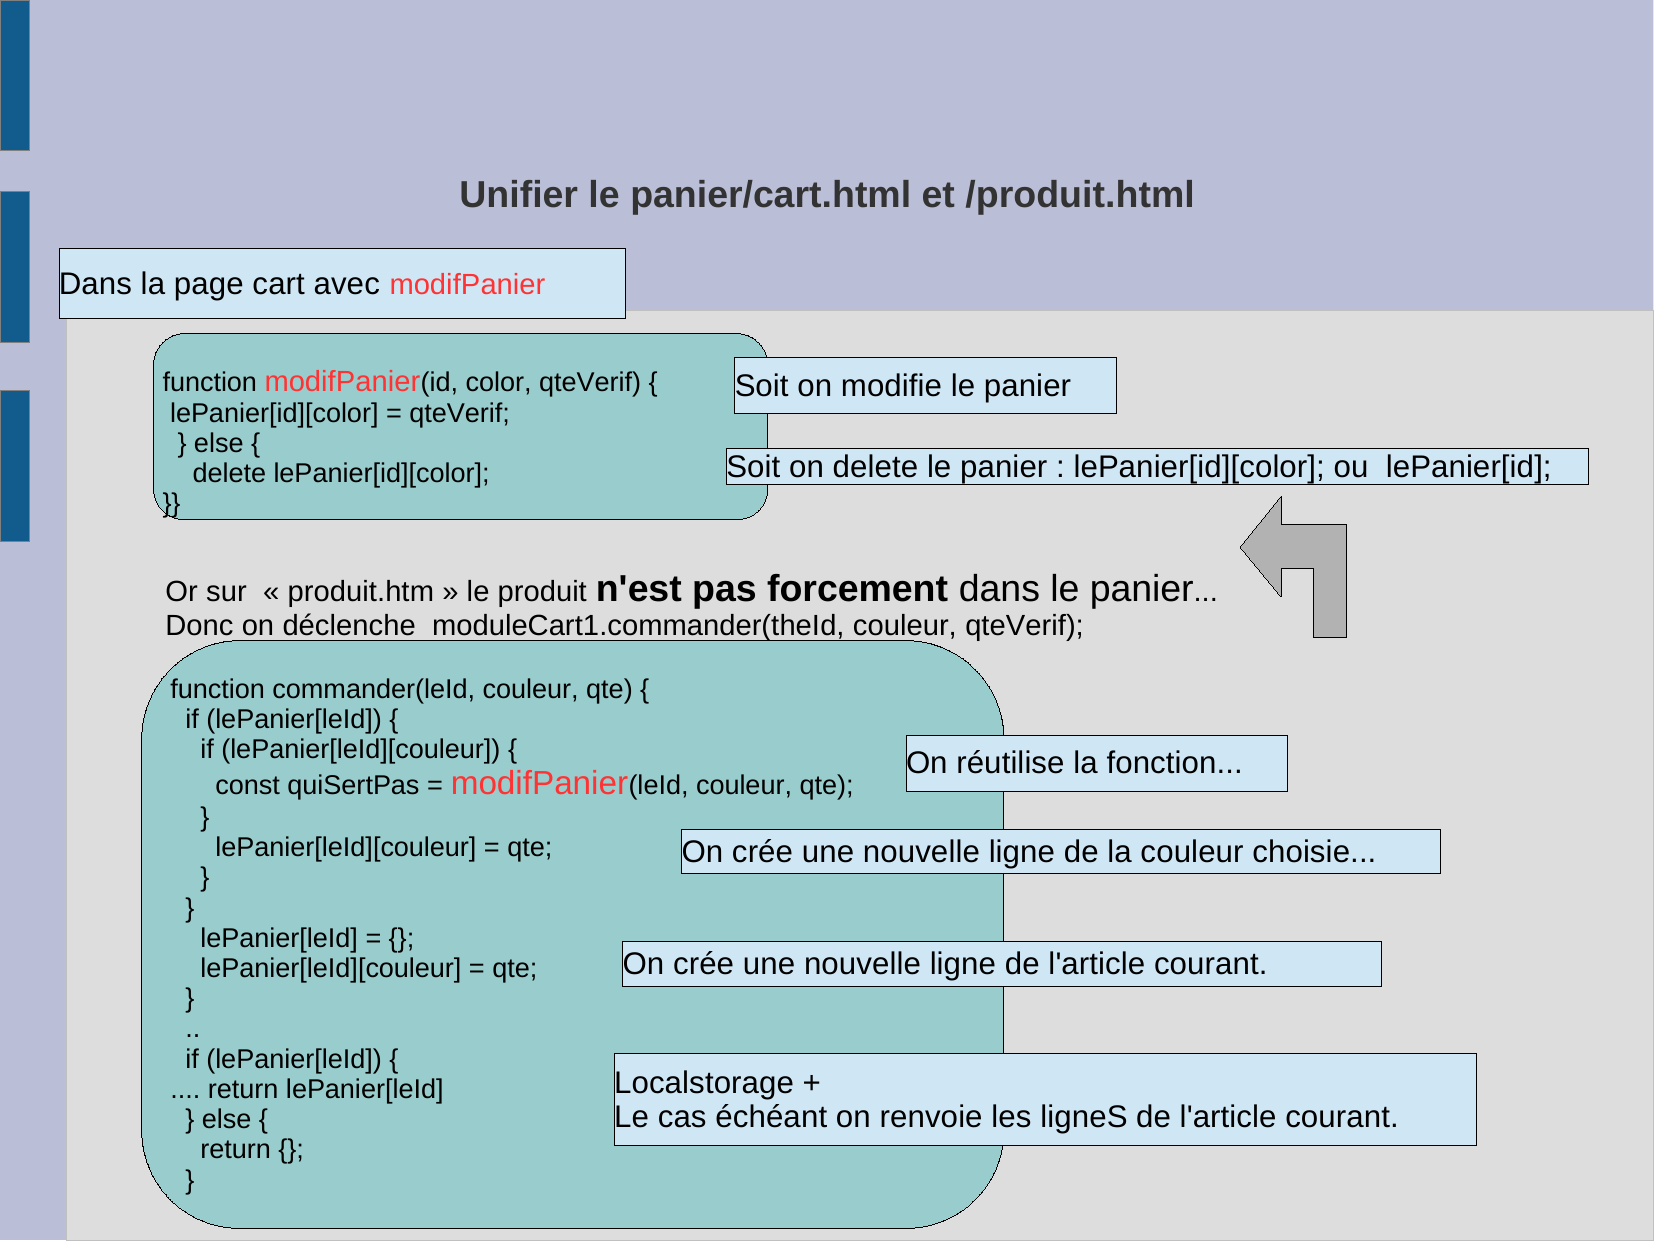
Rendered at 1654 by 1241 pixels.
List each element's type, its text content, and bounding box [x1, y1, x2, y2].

text_box On crée une nouvelle ligne de la couleur choisie... [681, 829, 1441, 874]
text_box On réutilise la fonction... [906, 735, 1288, 792]
text_box function modifPanier(id, color, qteVerif) { lePanier[id][color] = qteVerif; } else { delete lePanier[id][color]; }} [153, 333, 768, 520]
text_box Soit on delete le panier : lePanier[id][color]; ou lePanier[id]; [726, 448, 1589, 485]
text_box Or sur « produit.htm » le produit n'est pas forcement dans le panier... Donc on déclenche moduleCart1.commander(theId, couleur, qteVerif); [165, 566, 1219, 643]
text_box [1240, 496, 1347, 638]
text_box Soit on modifie le panier [734, 357, 1117, 414]
text_box On crée une nouvelle ligne de l'article courant. [622, 941, 1382, 987]
text_box function commander(leId, couleur, qte) { if (lePanier[leId]) { if (lePanier[leId][couleur]) { const quiSertPas = modifPanier(leId, couleur, qte); } lePanier[leId][couleur] = qte; } } lePanier[leId] = {}; lePanier[leId][couleur] = qte; } .. if (lePanier[leId]) { .... return lePanier[leId] } else { return {}; } [141, 640, 1004, 1229]
title Unifier le panier/cart.html et /produit.html [121, 91, 1534, 299]
text_box Dans la page cart avec modifPanier [59, 248, 626, 319]
text_box Localstorage + Le cas échéant on renvoie les ligneS de l'article courant. [614, 1053, 1477, 1146]
